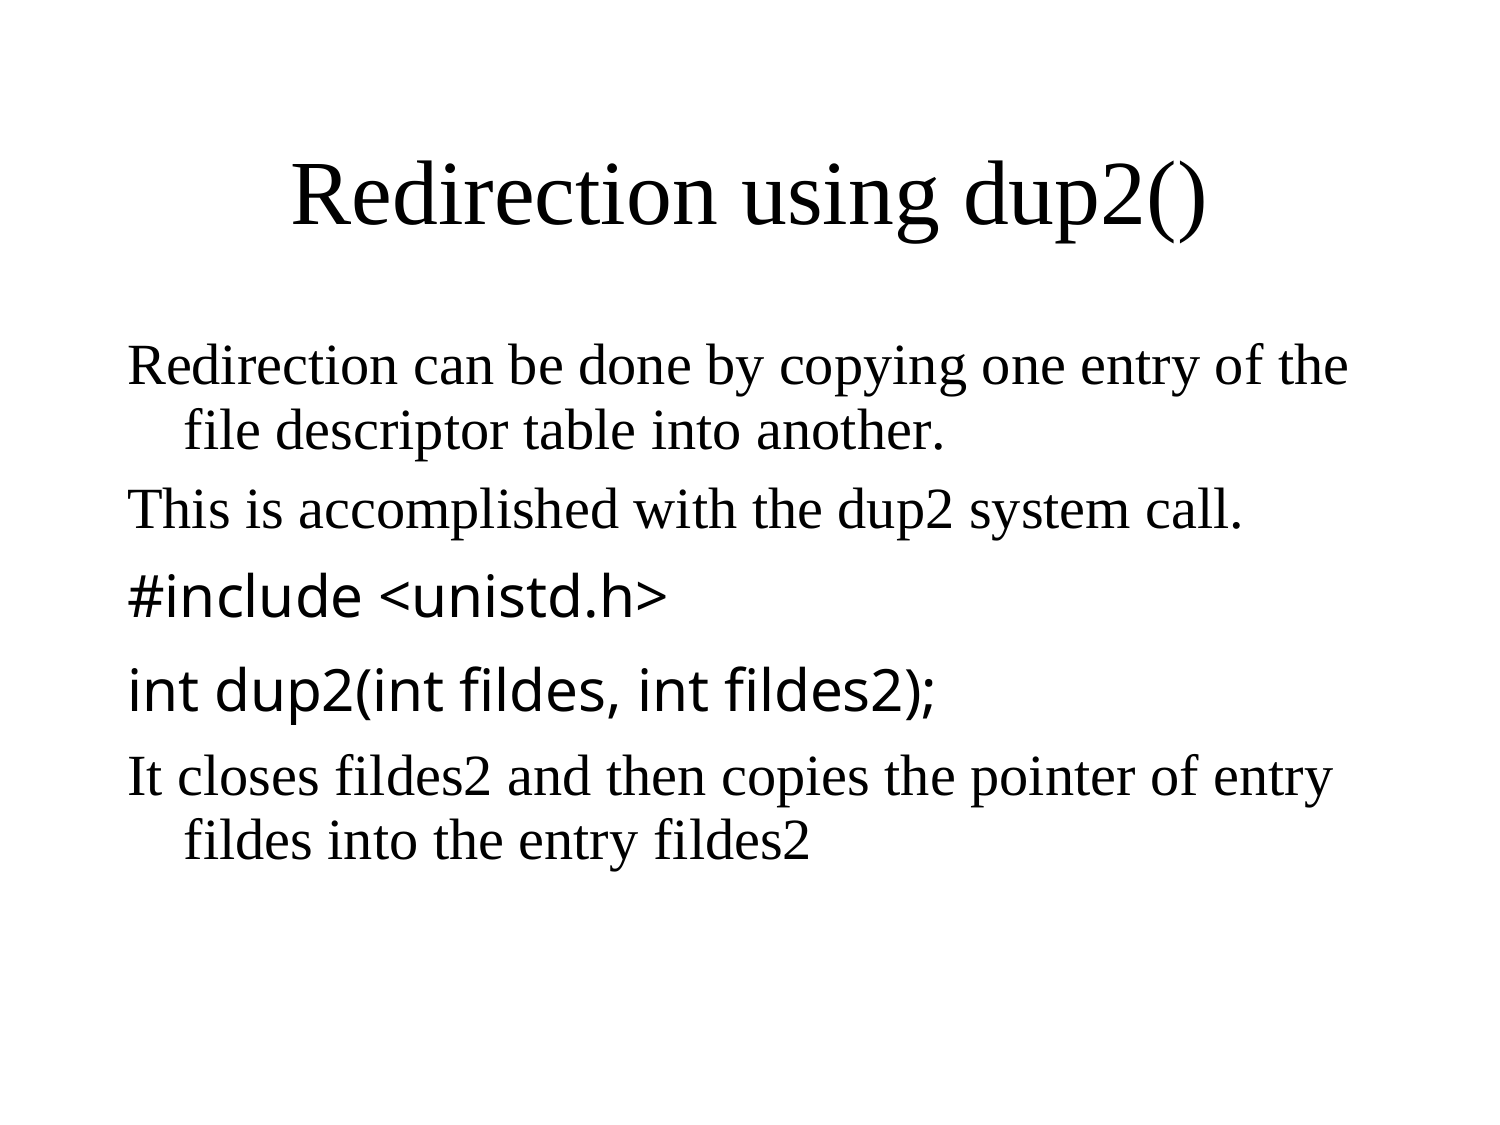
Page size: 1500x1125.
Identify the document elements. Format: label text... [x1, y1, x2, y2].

list Redirection can be done by copying one entry of the file descriptor table into another. This is accomplished with the dup2 system call. #include <unistd.h> int dup2(int fildes, int fildes2); It closes fildes2 and then copies the pointer of entry fildes into the entry fildes2 [112, 324, 1388, 1099]
title Redirection using dup2() [112, 99, 1388, 288]
